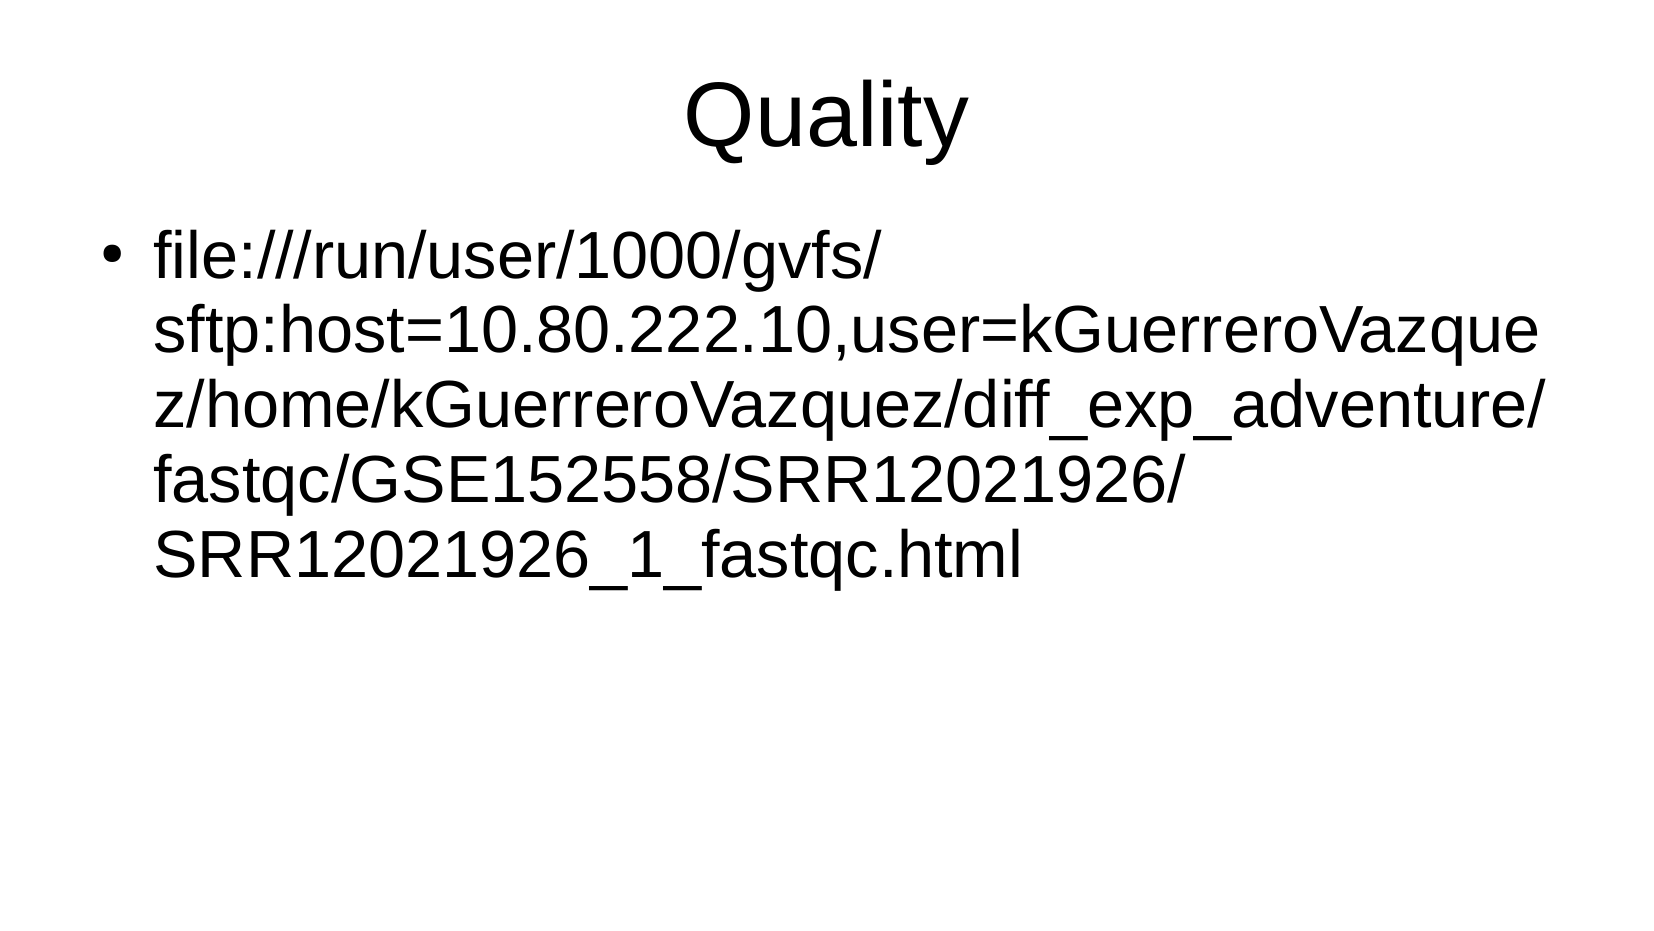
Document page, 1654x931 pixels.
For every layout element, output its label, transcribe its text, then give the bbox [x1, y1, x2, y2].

list file:///run/user/1000/gvfs/sftp:host=10.80.222.10,user=kGuerreroVazquez/home/kGuerreroVazquez/diff_exp_adventure/fastqc/GSE152558/SRR12021926/SRR12021926_1_fastqc.html [82, 217, 1571, 758]
title Quality [82, 37, 1571, 193]
